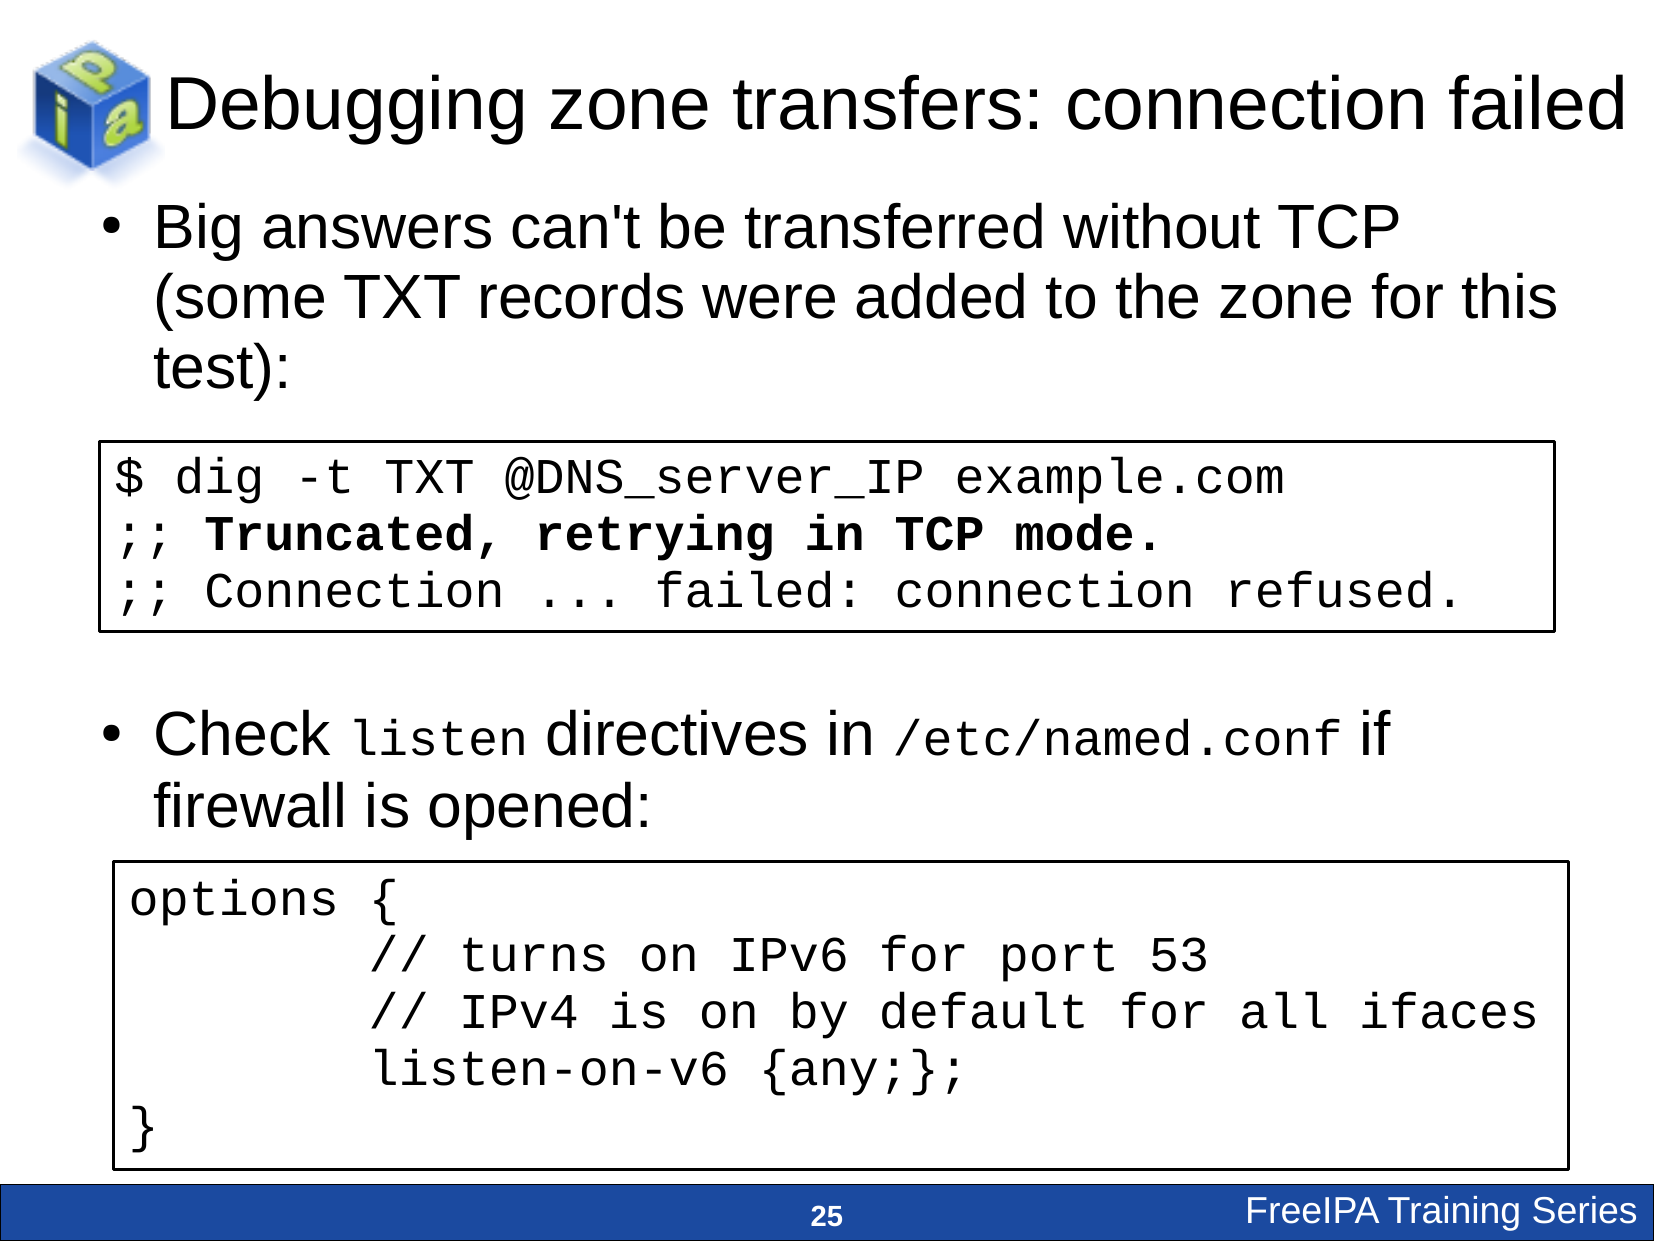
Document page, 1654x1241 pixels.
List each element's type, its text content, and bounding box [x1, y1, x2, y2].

title Debugging zone transfers: connection failed [165, 0, 1654, 208]
text_box $ dig -t TXT @DNS_server_IP example.com ;; Truncated, retrying in TCP mode. ;; Connection ... failed: connection refused. [99, 441, 1555, 632]
text_box options { // turns on IPv6 for port 53 // IPv4 is on by default for all ifaces listen-on-v6 {any;}; } [113, 861, 1569, 1170]
list Big answers can't be transferred without TCP (some TXT records were added to the zone for this test): Check listen directives in /etc/named.conf if firewall is opened: [82, 192, 1571, 912]
picture [17, 34, 165, 193]
